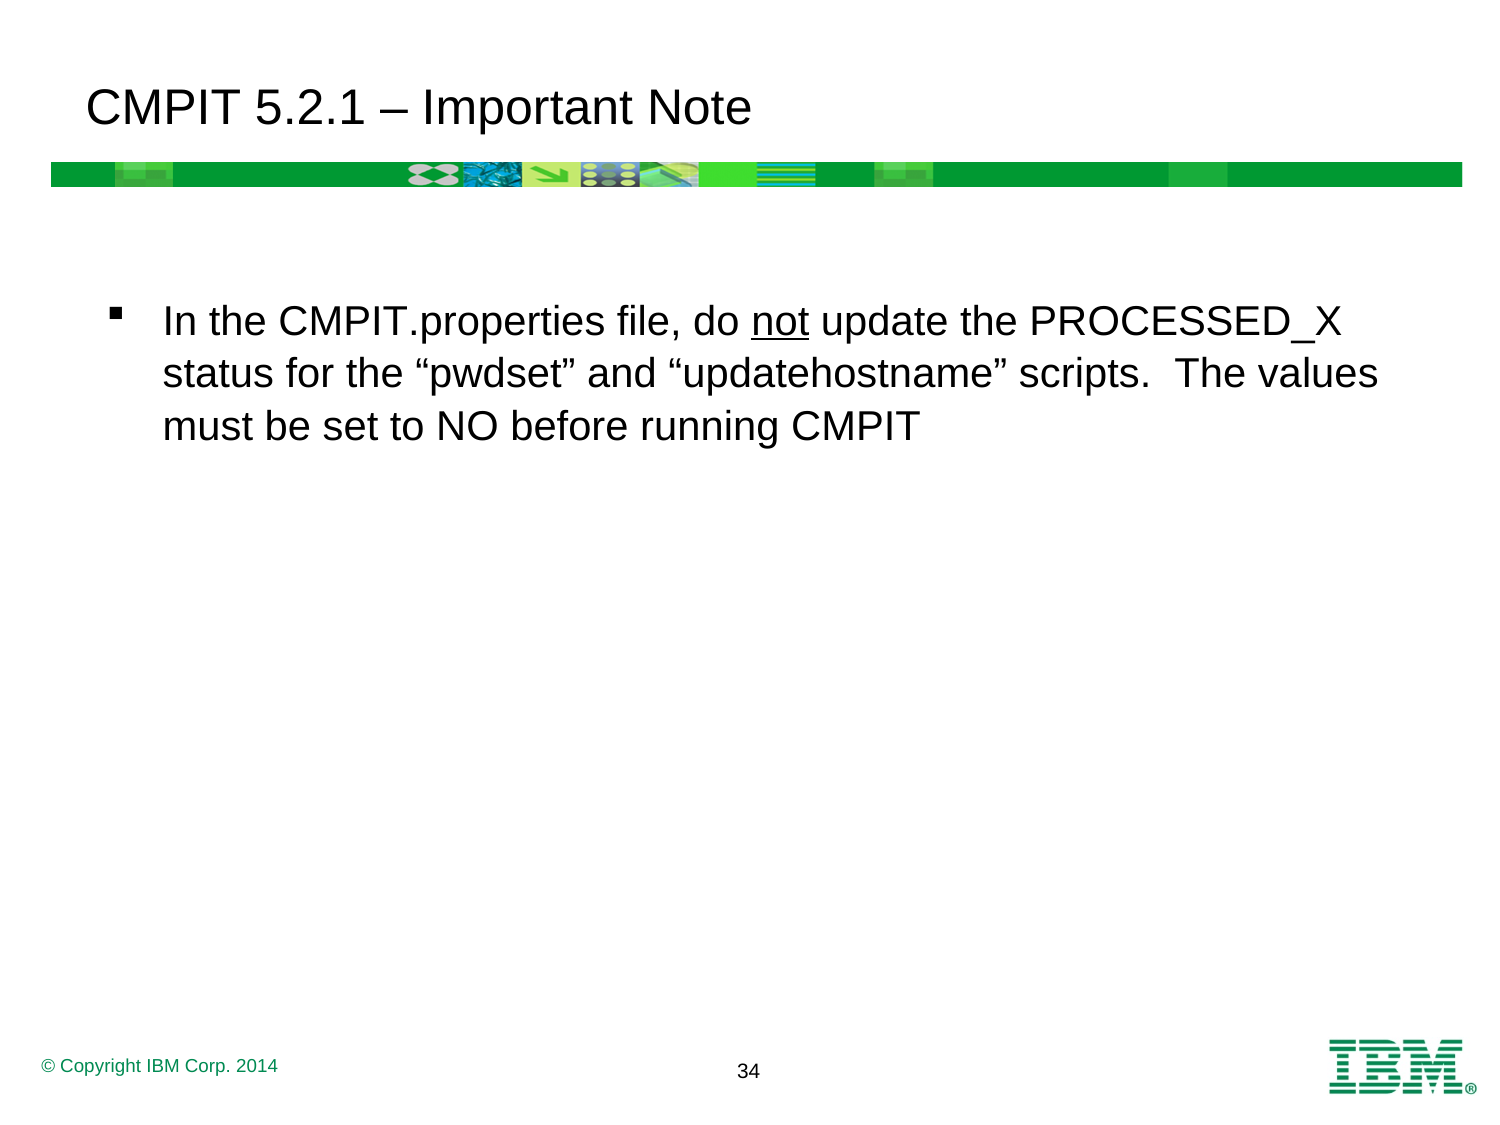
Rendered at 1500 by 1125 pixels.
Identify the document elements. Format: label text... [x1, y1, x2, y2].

list In the CMPIT.properties file, do not update the PROCESSED_X status for the “pwdset” and “updatehostname” scripts. The values must be set to NO before running CMPIT [35, 283, 1473, 780]
title CMPIT 5.2.1 – Important Note [53, 69, 1239, 144]
picture [1327, 1037, 1479, 1096]
picture [50, 161, 1463, 189]
